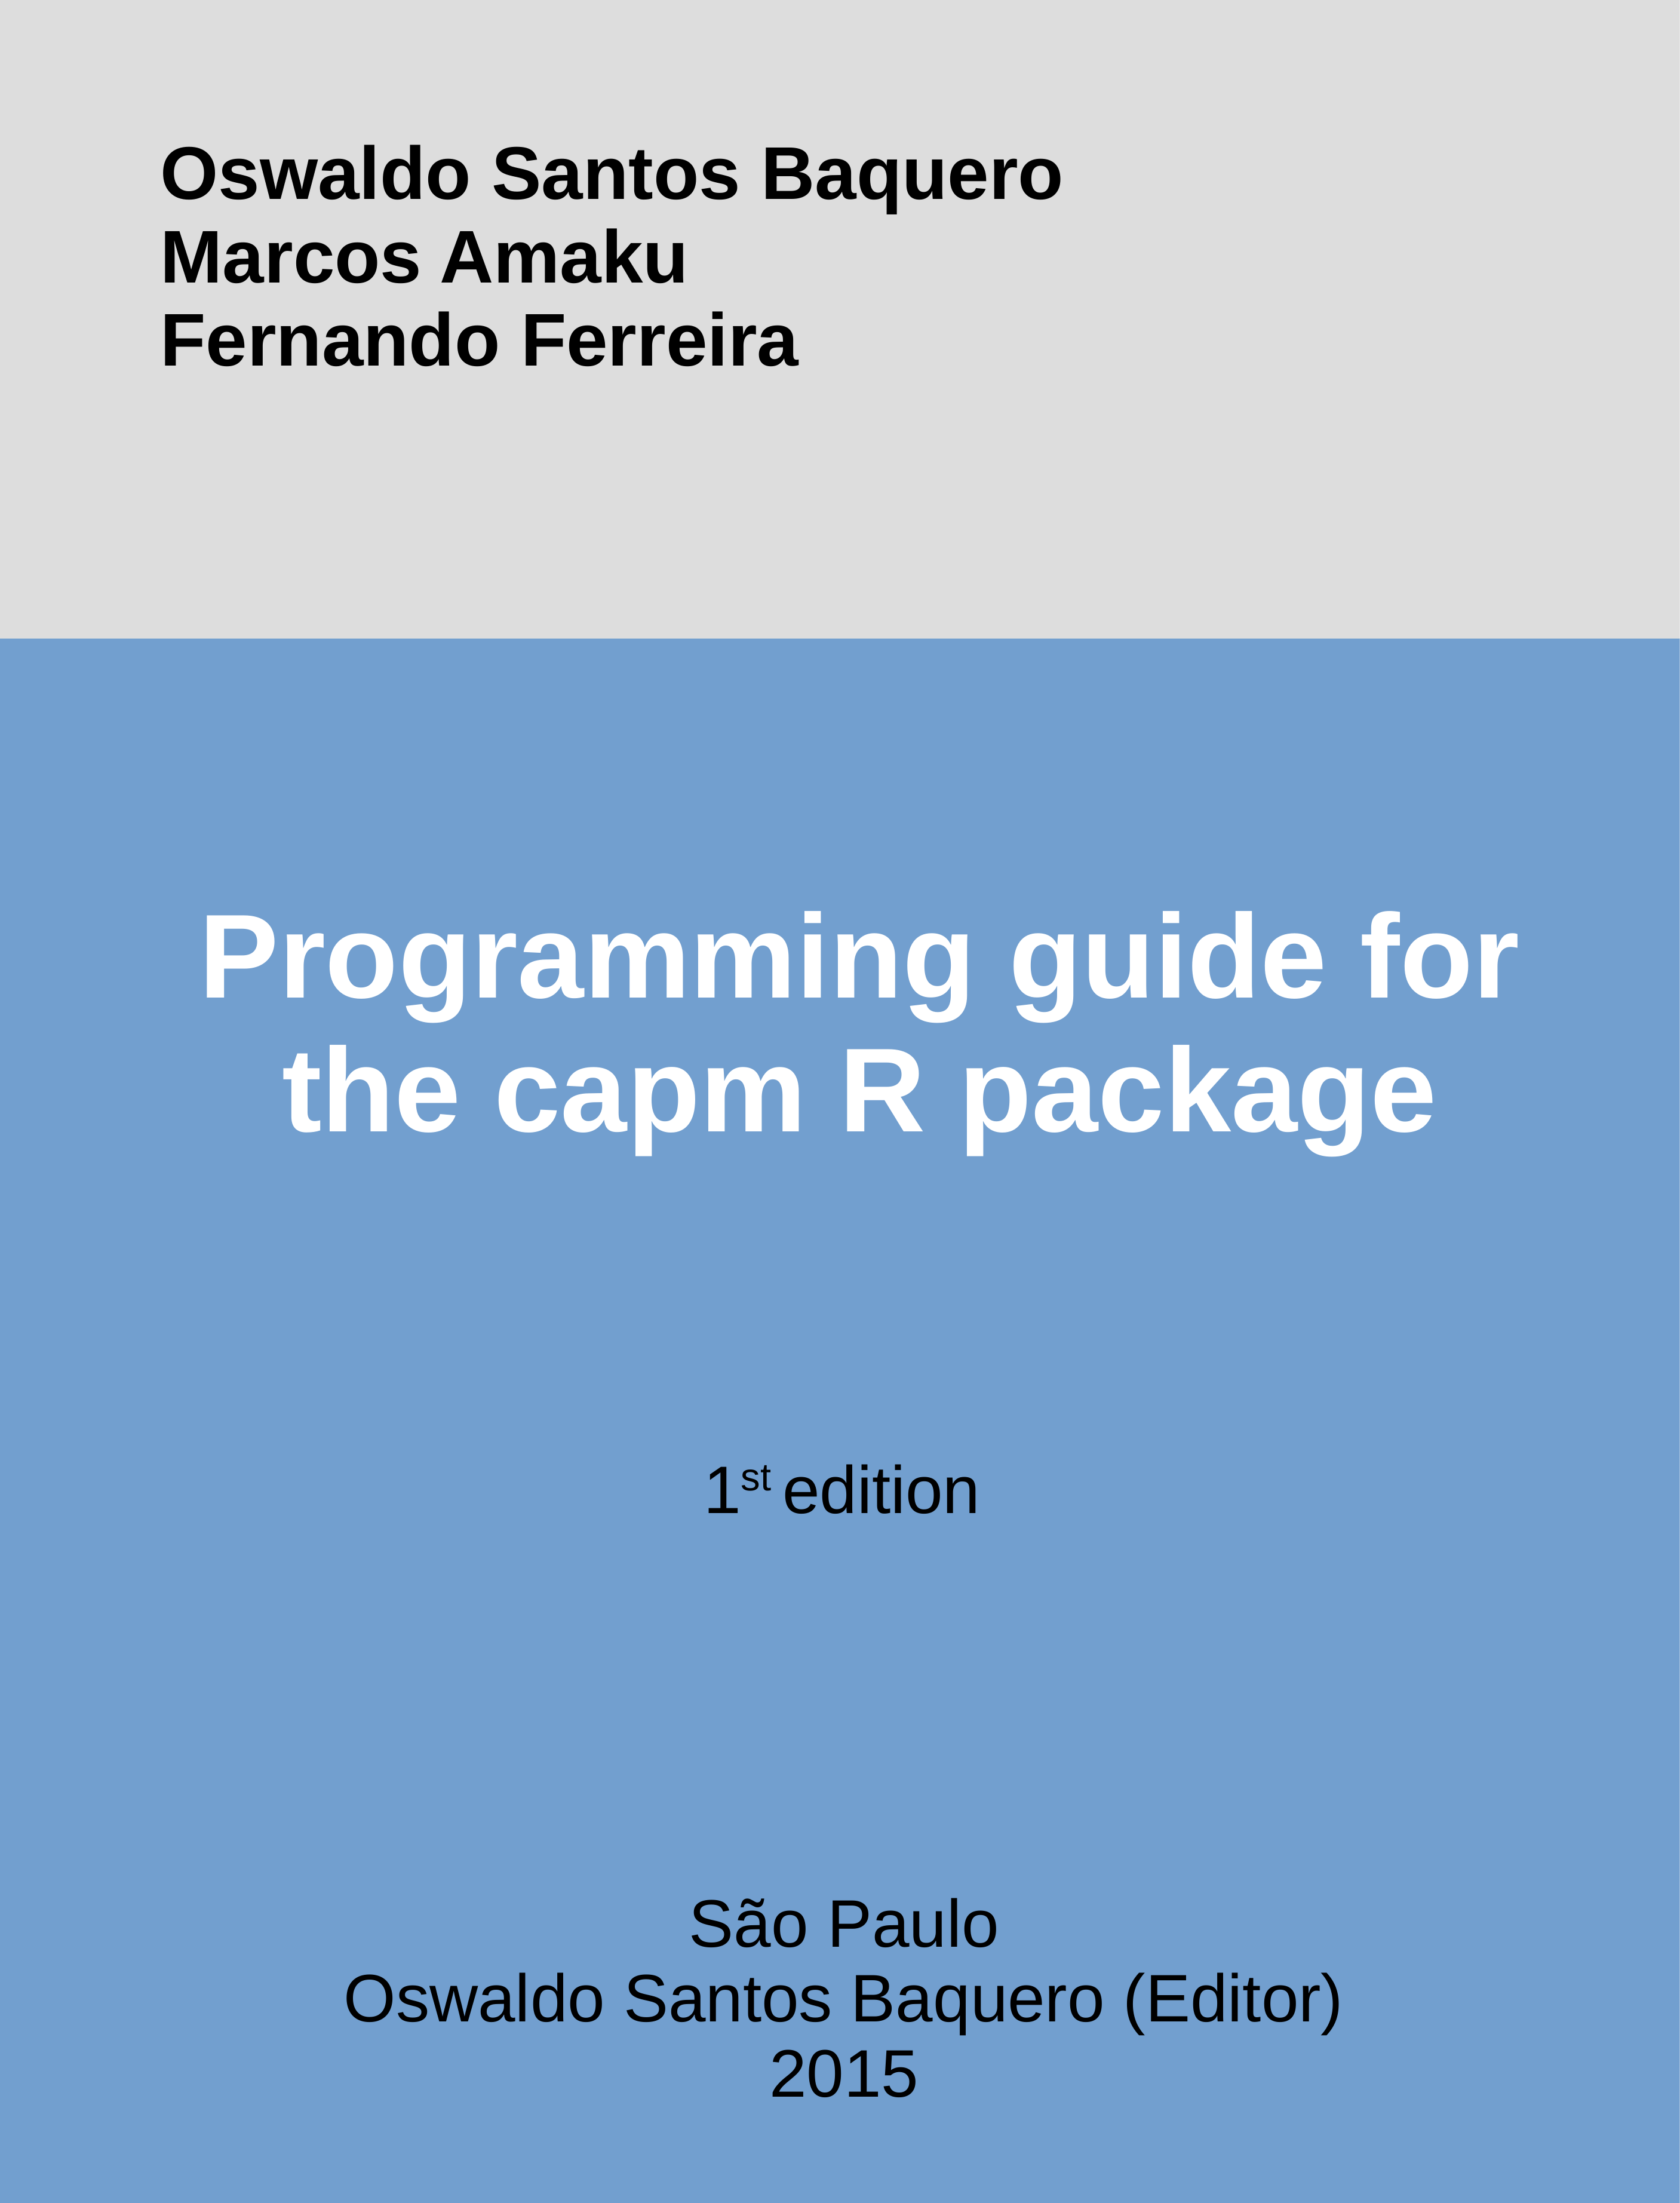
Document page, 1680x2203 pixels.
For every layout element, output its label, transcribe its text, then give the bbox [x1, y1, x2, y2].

text_box Oswaldo Santos Baquero Marcos Amaku Fernando Ferreira [151, 127, 1267, 386]
text_box São Paulo Oswaldo Santos Baquero (Editor) 2015 [335, 1882, 1355, 2117]
text_box [0, 0, 1680, 2203]
text_box 1st edition [695, 1448, 991, 1545]
text_box Programming guide for the capm R package [190, 885, 1531, 1164]
